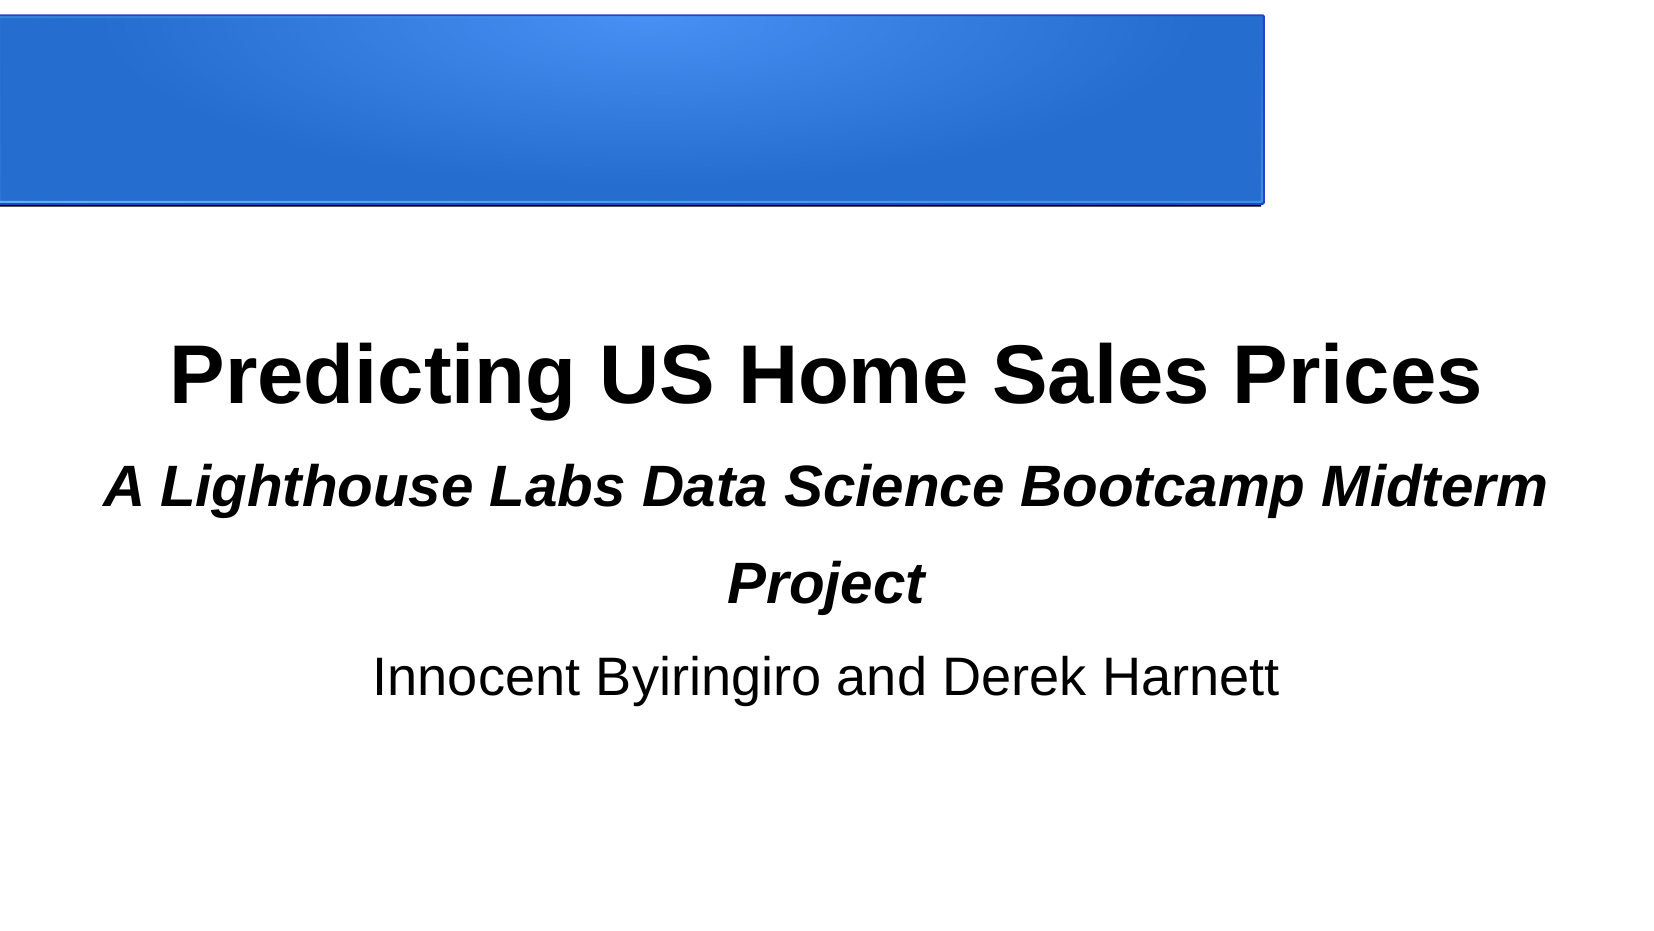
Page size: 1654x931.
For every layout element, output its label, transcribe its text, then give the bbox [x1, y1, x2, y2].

subtitle Predicting US Home Sales Prices A Lighthouse Labs Data Science Bootcamp Midterm Project Innocent Byiringiro and Derek Harnett [82, 224, 1571, 764]
